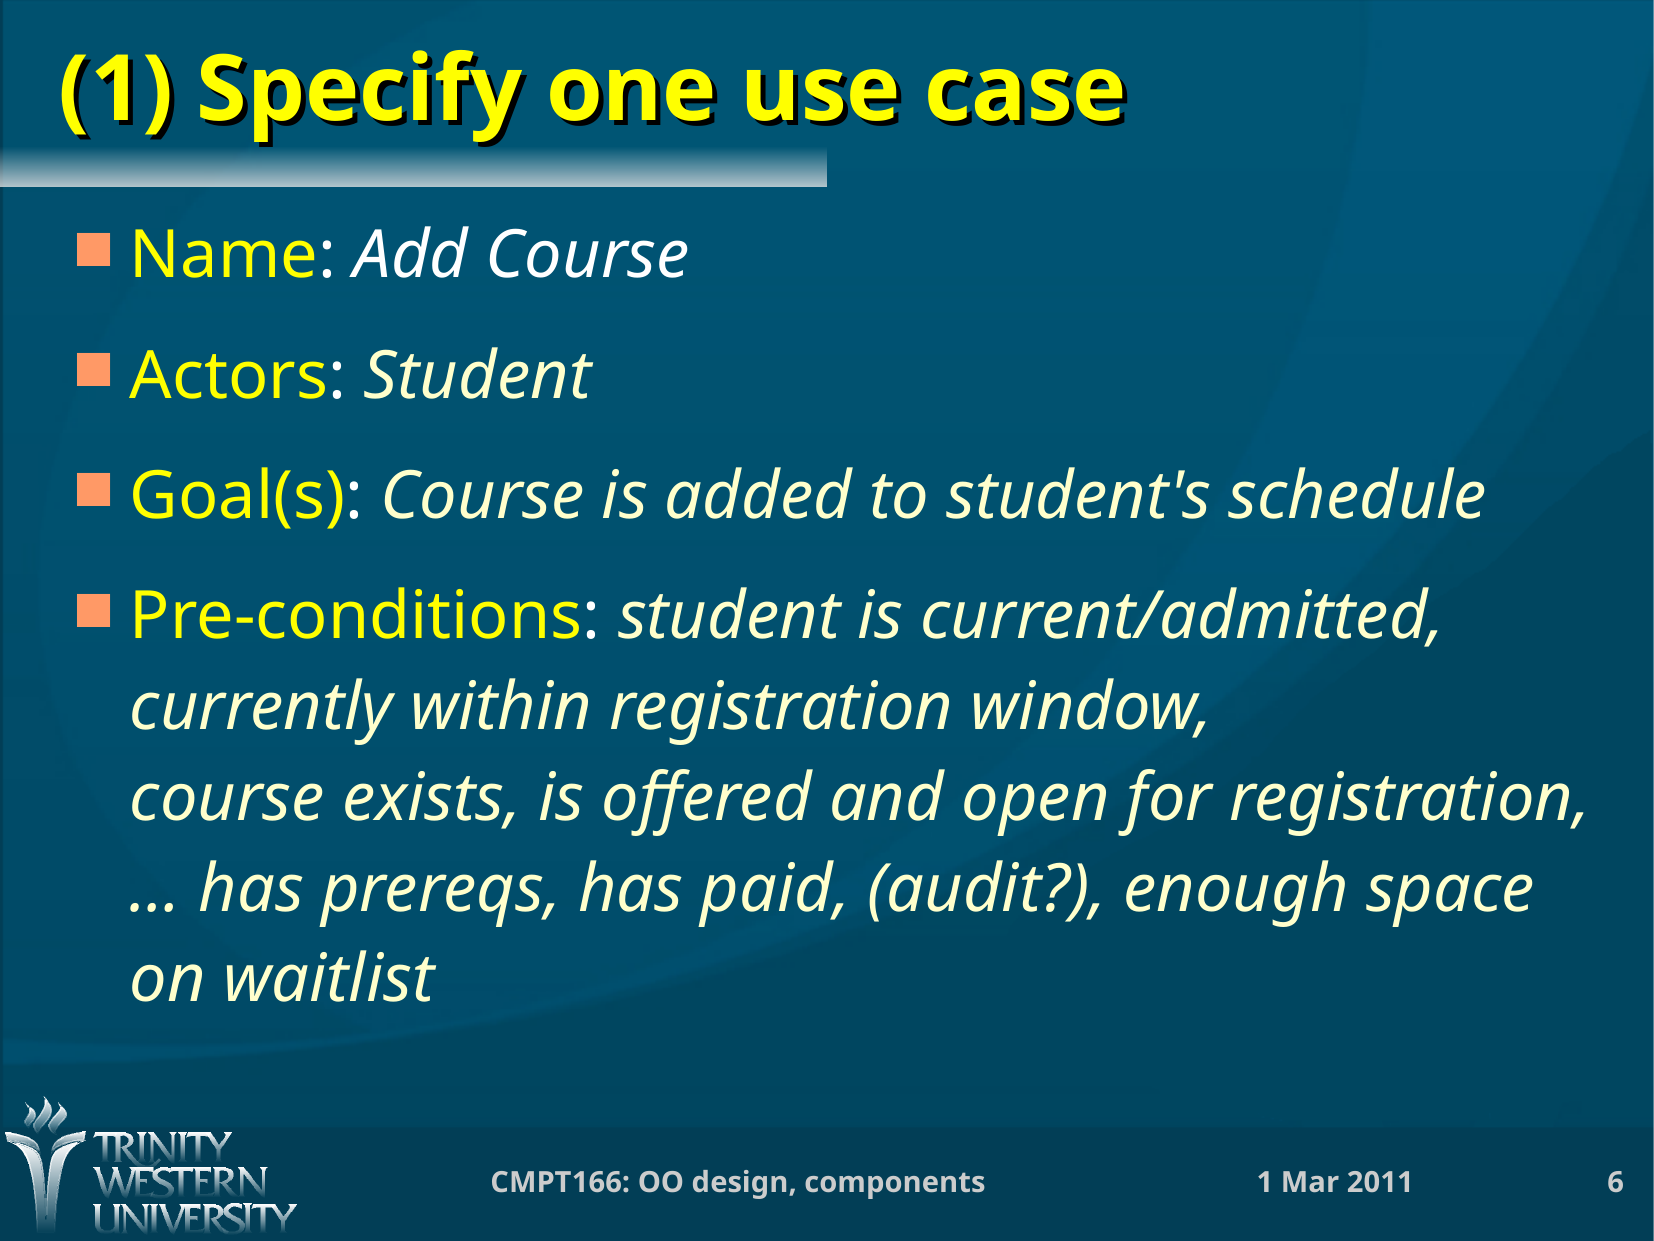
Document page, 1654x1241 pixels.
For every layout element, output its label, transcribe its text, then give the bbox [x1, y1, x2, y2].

list Name: Add Course Actors: Student Goal(s): Course is added to student's schedule Pre-conditions: student is current/admitted, currently within registration window, course exists, is offered and open for registration, … has prereqs, has paid, (audit?), enough space on waitlist [59, 206, 1625, 1026]
title (1) Specify one use case [59, 19, 1595, 148]
list Name: … Description: … Interface to (component): ... Interface to (component): ... [0, 154, 827, 158]
picture [38, 1227, 54, 1232]
